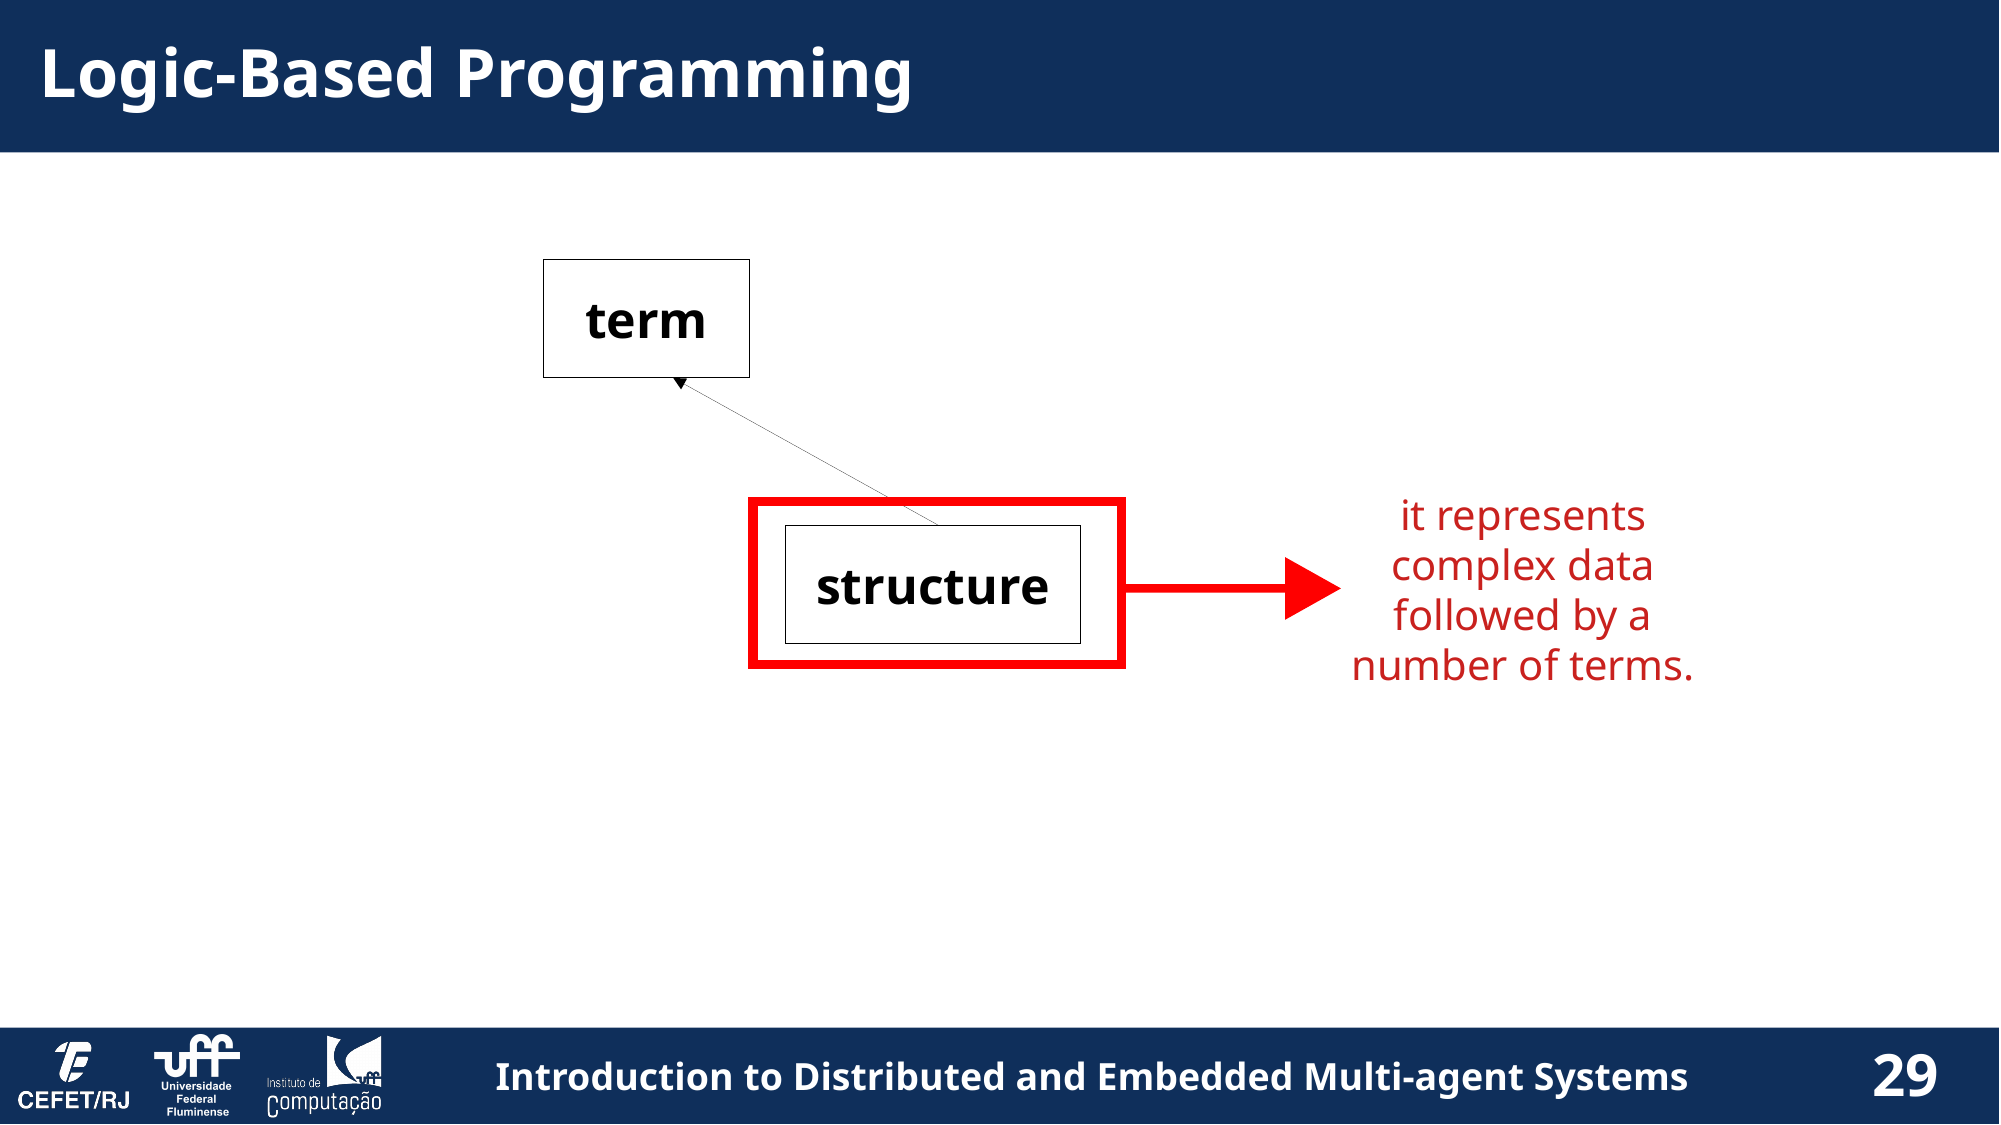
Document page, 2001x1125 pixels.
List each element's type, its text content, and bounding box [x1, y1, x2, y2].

text_box Logic-Based Programming [25, 23, 1999, 119]
text_box term [543, 259, 750, 378]
text_box structure [785, 525, 1081, 644]
text_box it represents complex data followed by a number of terms. [1305, 481, 1742, 697]
picture [265, 1033, 383, 1118]
text_box [1122, 557, 1341, 620]
picture [18, 1021, 129, 1125]
picture [153, 1033, 241, 1121]
